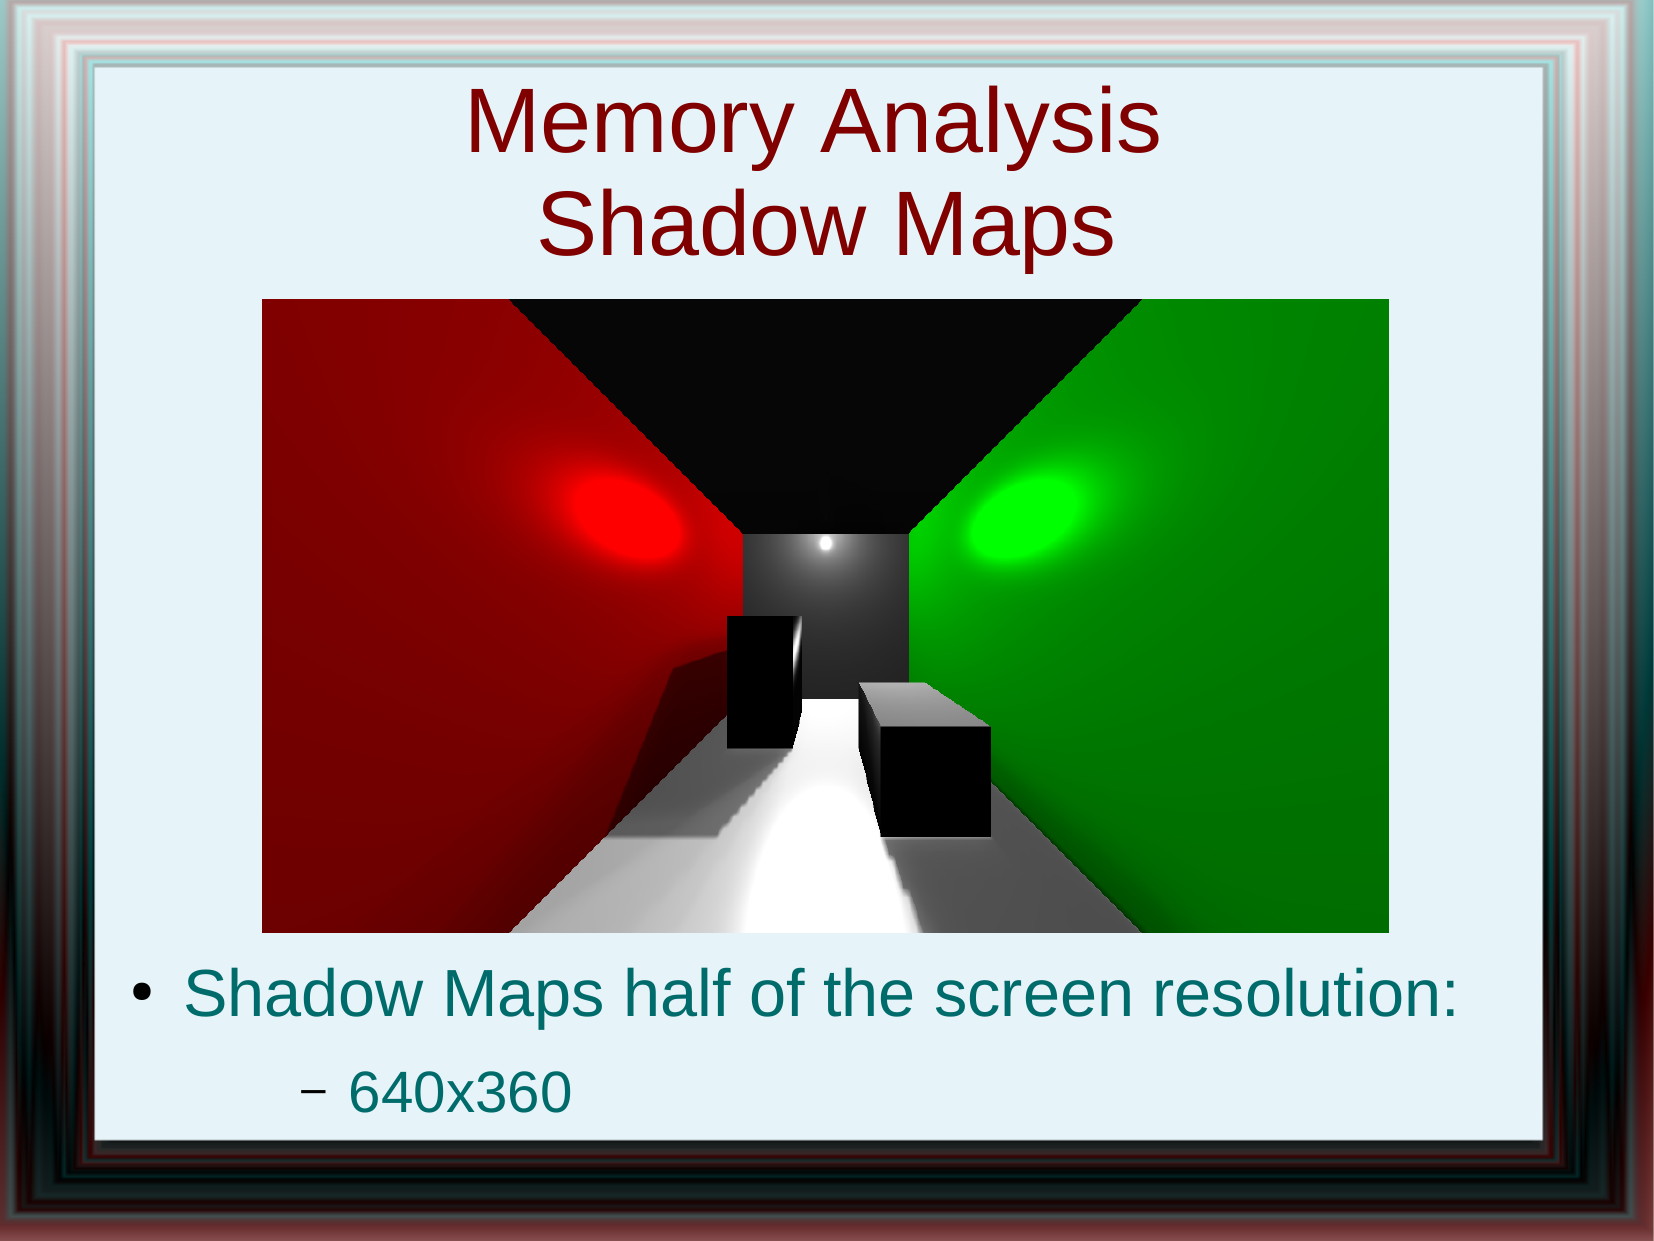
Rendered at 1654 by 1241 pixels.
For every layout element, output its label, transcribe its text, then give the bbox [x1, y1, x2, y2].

picture [0, 0, 1654, 1241]
list Shadow Maps half of the screen resolution: 640x360 [112, 955, 1507, 1126]
title Memory Analysis Shadow Maps [118, 69, 1536, 276]
